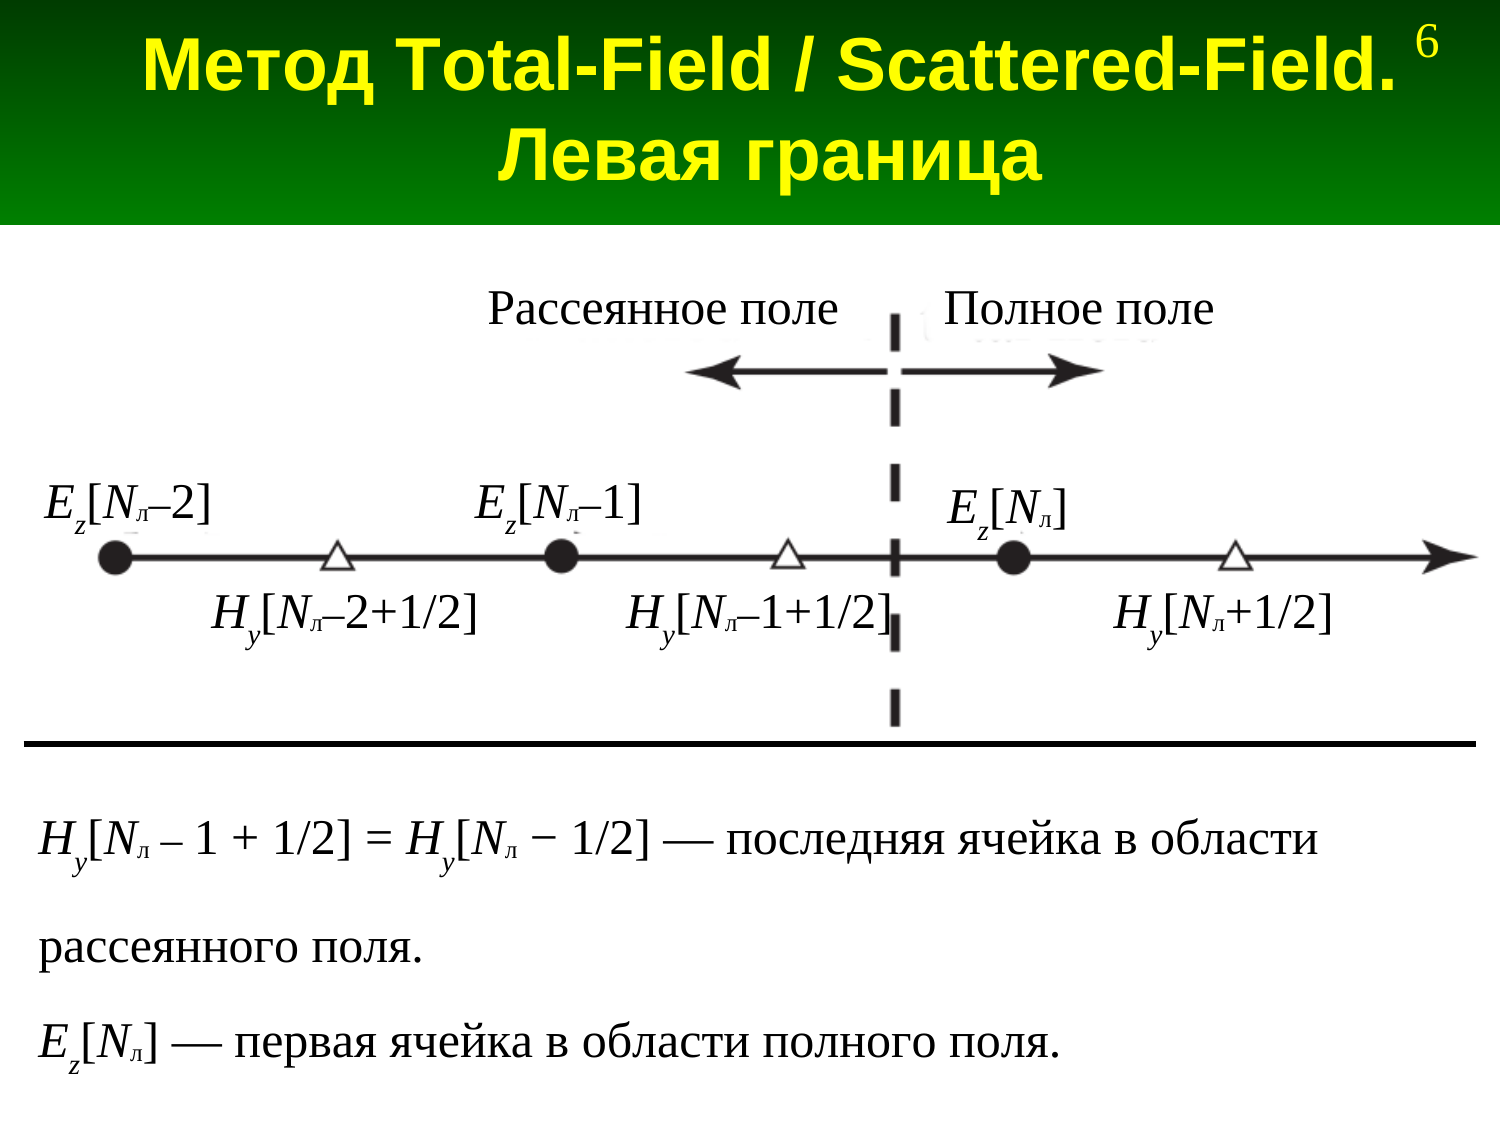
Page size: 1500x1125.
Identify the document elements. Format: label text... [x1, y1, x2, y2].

text_box Hy[Nл–2+1/2] [196, 570, 537, 718]
title Метод Total-Field / Scattered-Field. Левая граница [100, 7, 1441, 204]
text_box Полное поле [928, 267, 1230, 343]
text_box Hy[Nл–1+1/2] [611, 570, 932, 659]
picture [82, 263, 1500, 745]
text_box Hy[Nл+1/2] [1098, 570, 1374, 706]
text_box Ez[Nл] [932, 466, 1099, 558]
text_box Ez[Nл–1] [460, 460, 684, 553]
text_box Hy[Nл – 1 + 1/2] = Hy[Nл − 1/2] — последняя ячейка в области рассеянного поля. Ez[Nл] — первая ячейка в области полного поля. [23, 797, 1369, 1100]
text_box Ez[Nл–2] [29, 460, 256, 550]
text_box Рассеянное поле [472, 267, 855, 343]
